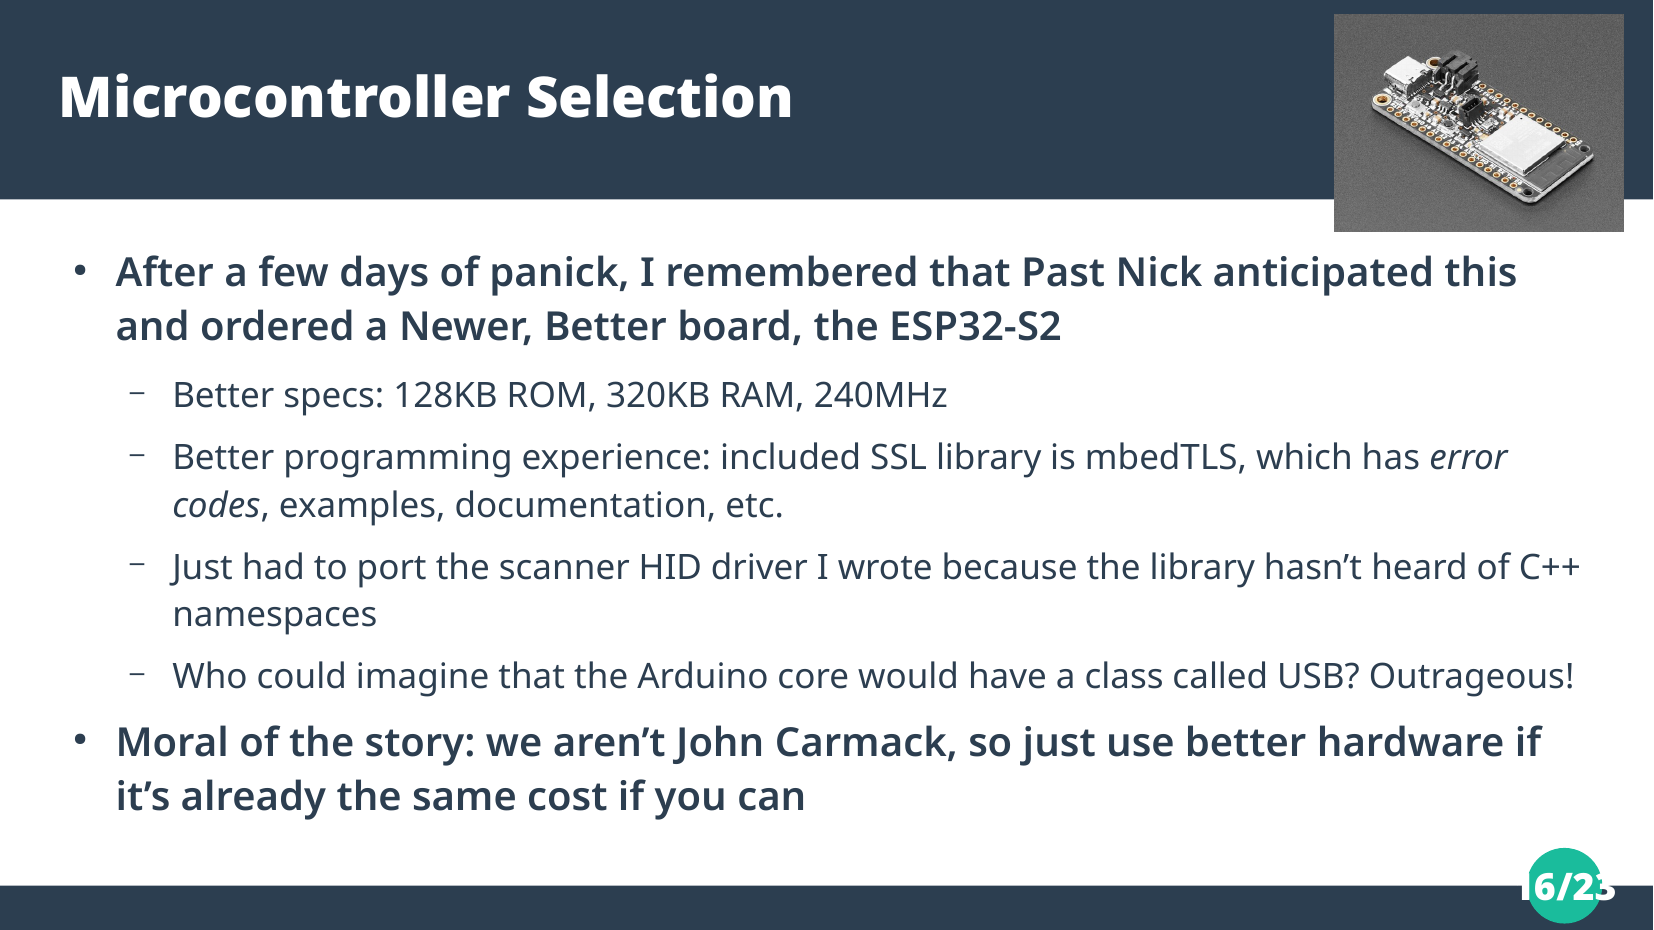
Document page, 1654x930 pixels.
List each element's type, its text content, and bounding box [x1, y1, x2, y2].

list After a few days of panick, I remembered that Past Nick anticipated this and ordered a Newer, Better board, the ESP32-S2 Better specs: 128KB ROM, 320KB RAM, 240MHz Better programming experience: included SSL library is mbedTLS, which has error codes, examples, documentation, etc. Just had to port the scanner HID driver I wrote because the library hasn’t heard of C++ namespaces Who could imagine that the Arduino core would have a class called USB? Outrageous! Moral of the story: we aren’t John Carmack, so just use better hardware if it’s already the same cost if you can [58, 243, 1594, 864]
picture [1334, 14, 1624, 232]
title Microcontroller Selection [58, 36, 1334, 155]
